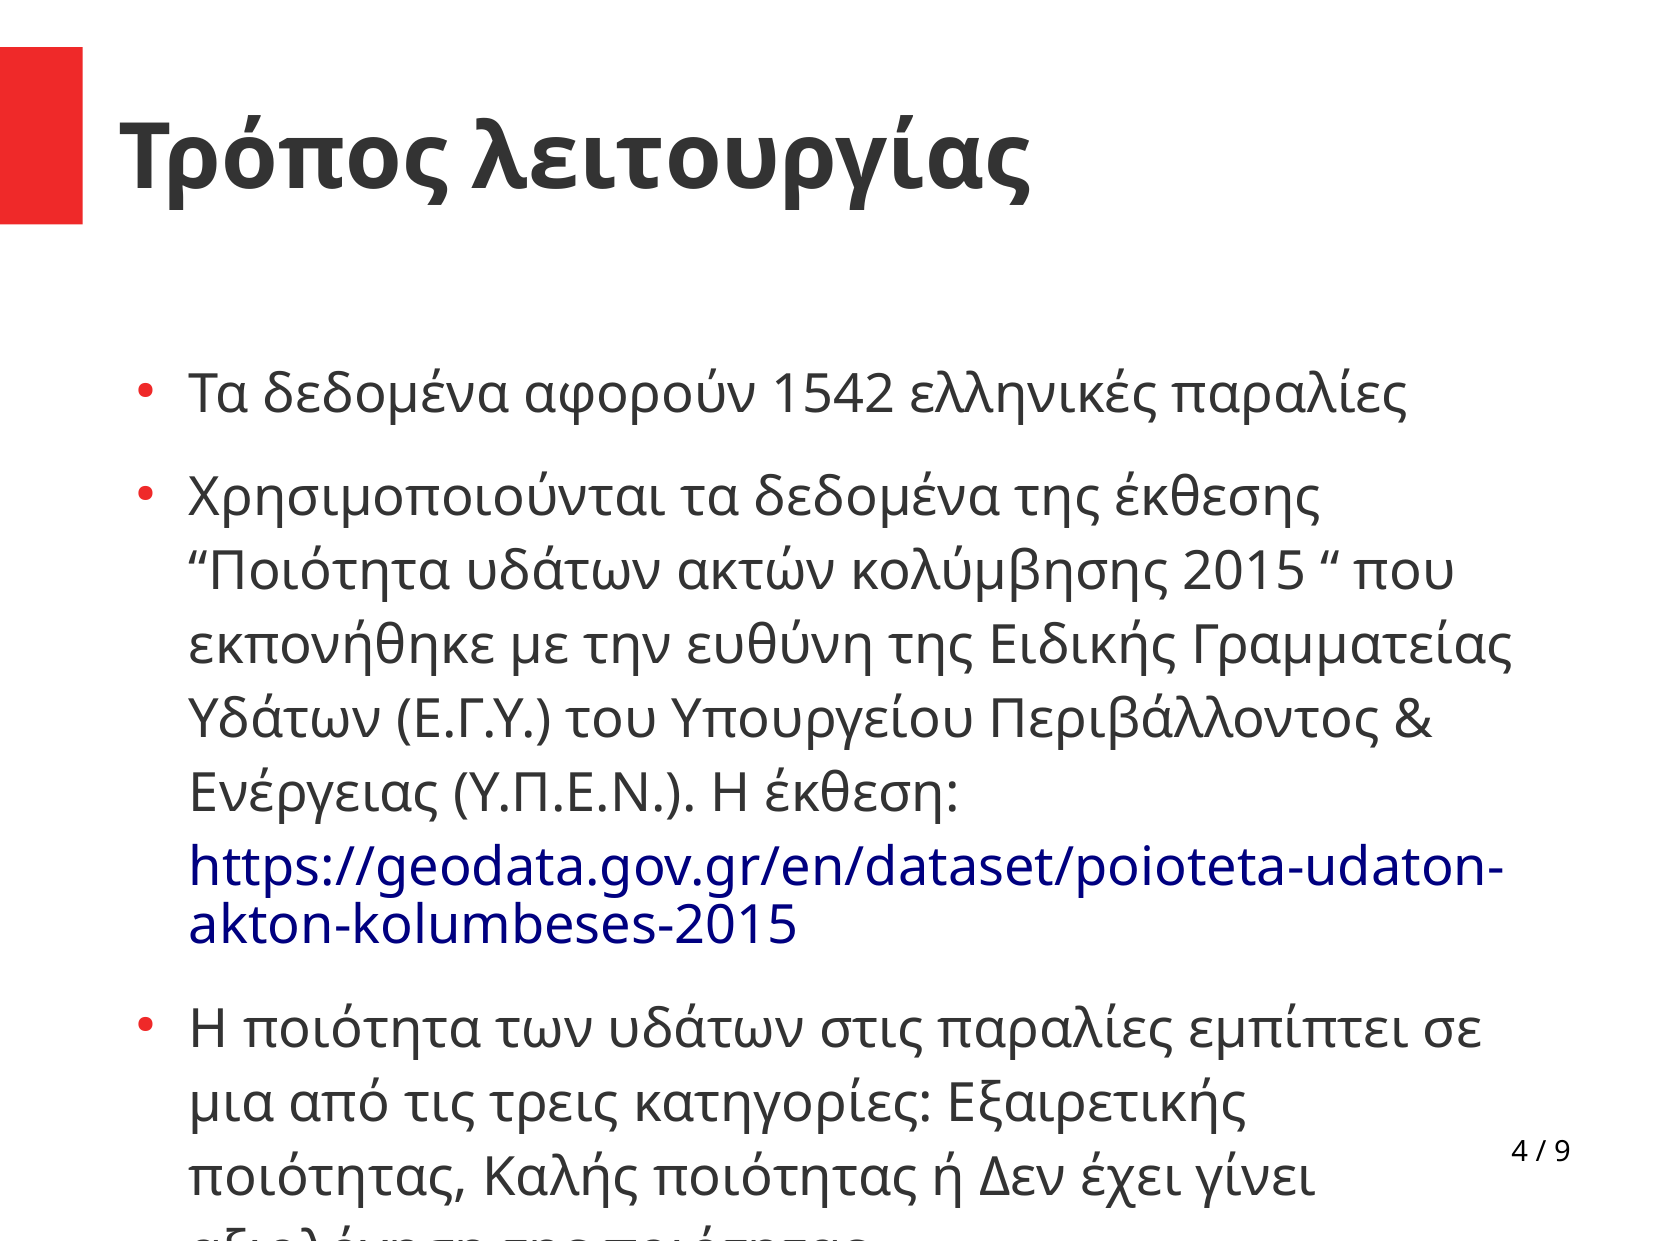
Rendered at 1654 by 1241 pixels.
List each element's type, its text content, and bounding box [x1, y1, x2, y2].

title Τρόπος λειτουργίας [118, 49, 1571, 257]
list Τα δεδομένα αφορούν 1542 ελληνικές παραλίες Χρησιμοποιούνται τα δεδομένα της έκθεσης “Ποιότητα υδάτων ακτών κολύμβησης 2015 “ που εκπονήθηκε με την ευθύνη της Ειδικής Γραμματείας Υδάτων (Ε.Γ.Υ.) του Υπουργείου Περιβάλλοντος & Ενέργειας (Υ.Π.Ε.N.). Η έκθεση: https://geodata.gov.gr/en/dataset/poioteta-udaton-akton-kolumbeses-2015 Η ποιότητα των υδάτων στις παραλίες εμπίπτει σε μια από τις τρεις κατηγορίες: Εξαιρετικής ποιότητας, Καλής ποιότητας ή Δεν έχει γίνει αξιολόγηση της ποιότητας [118, 354, 1536, 1074]
